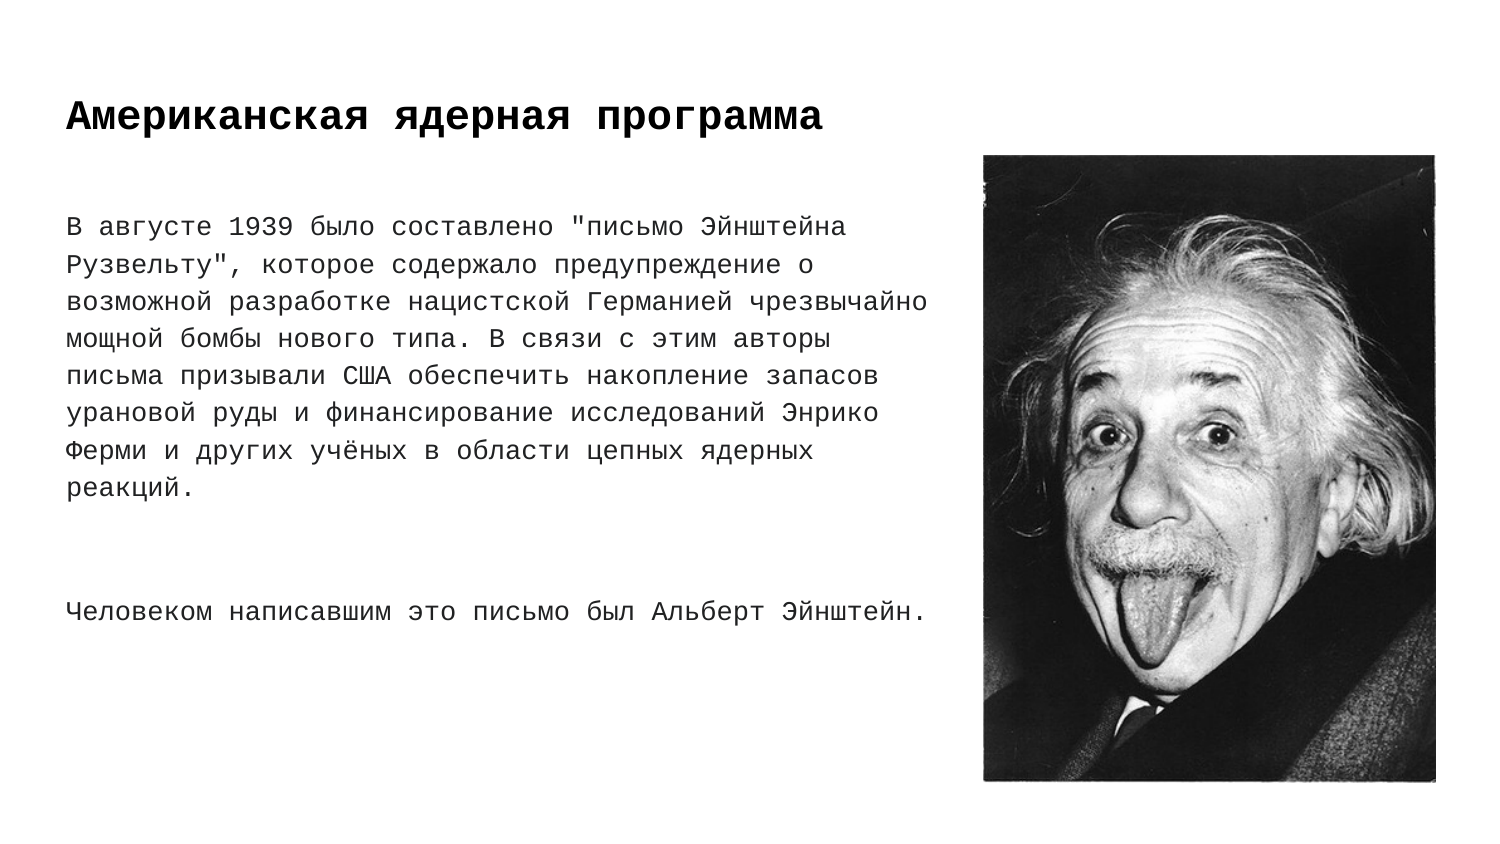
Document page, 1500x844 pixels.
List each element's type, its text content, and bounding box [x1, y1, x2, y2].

title Американская ядерная программа [51, 72, 1449, 167]
list В августе 1939 было составлено "письмо Эйнштейна Рузвельту", которое содержало предупреждение о возможной разработке нацистской Германией чрезвычайно мощной бомбы нового типа. В связи с этим авторы письма призывали США обеспечить накопление запасов урановой руды и финансирование исследований Энрико Ферми и других учёных в области цепных ядерных реакций. Человеком написавшим это письмо был Альберт Эйнштейн. [51, 189, 954, 783]
picture [983, 155, 1436, 783]
